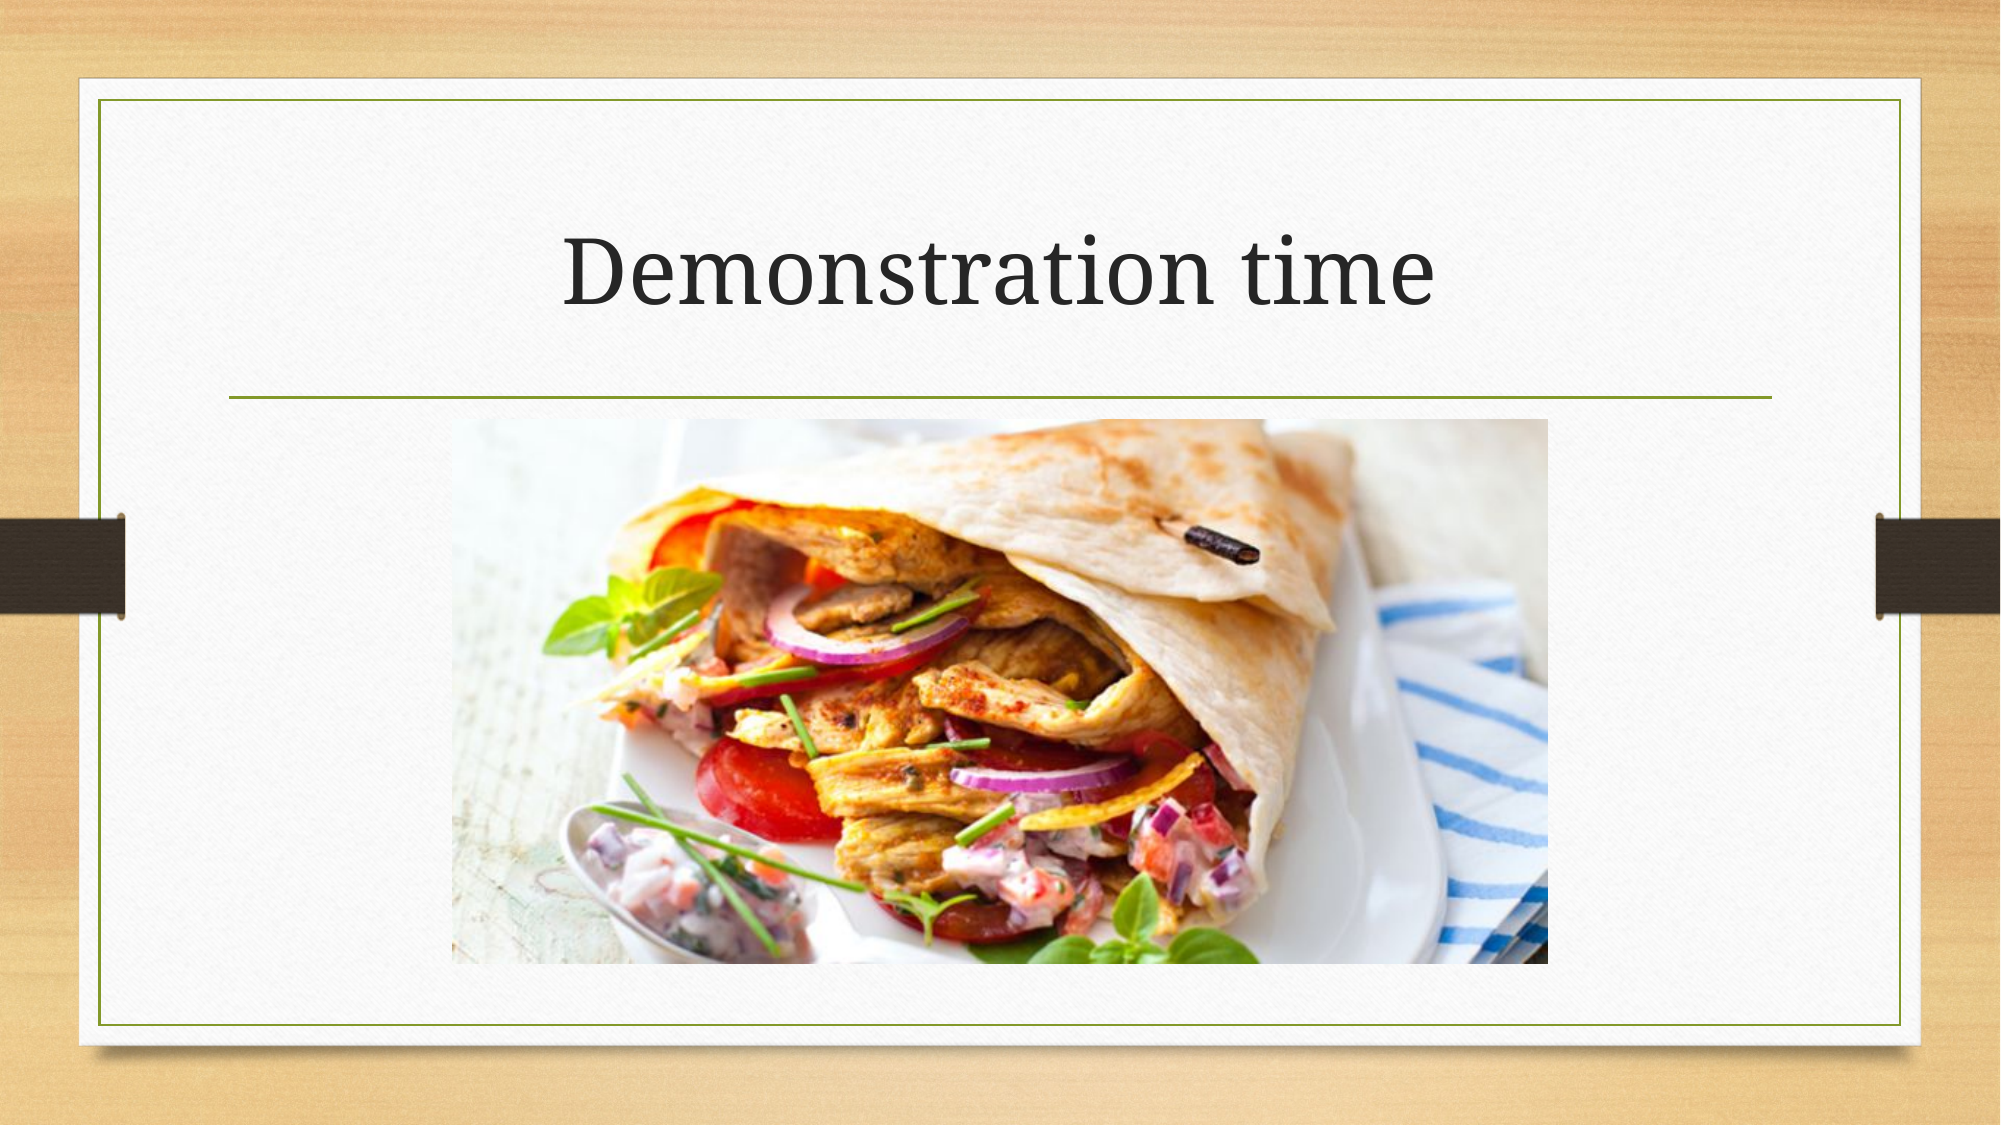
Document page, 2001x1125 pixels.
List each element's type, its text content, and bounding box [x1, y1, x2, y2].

picture [452, 419, 1548, 964]
title Demonstration time [212, 161, 1788, 376]
